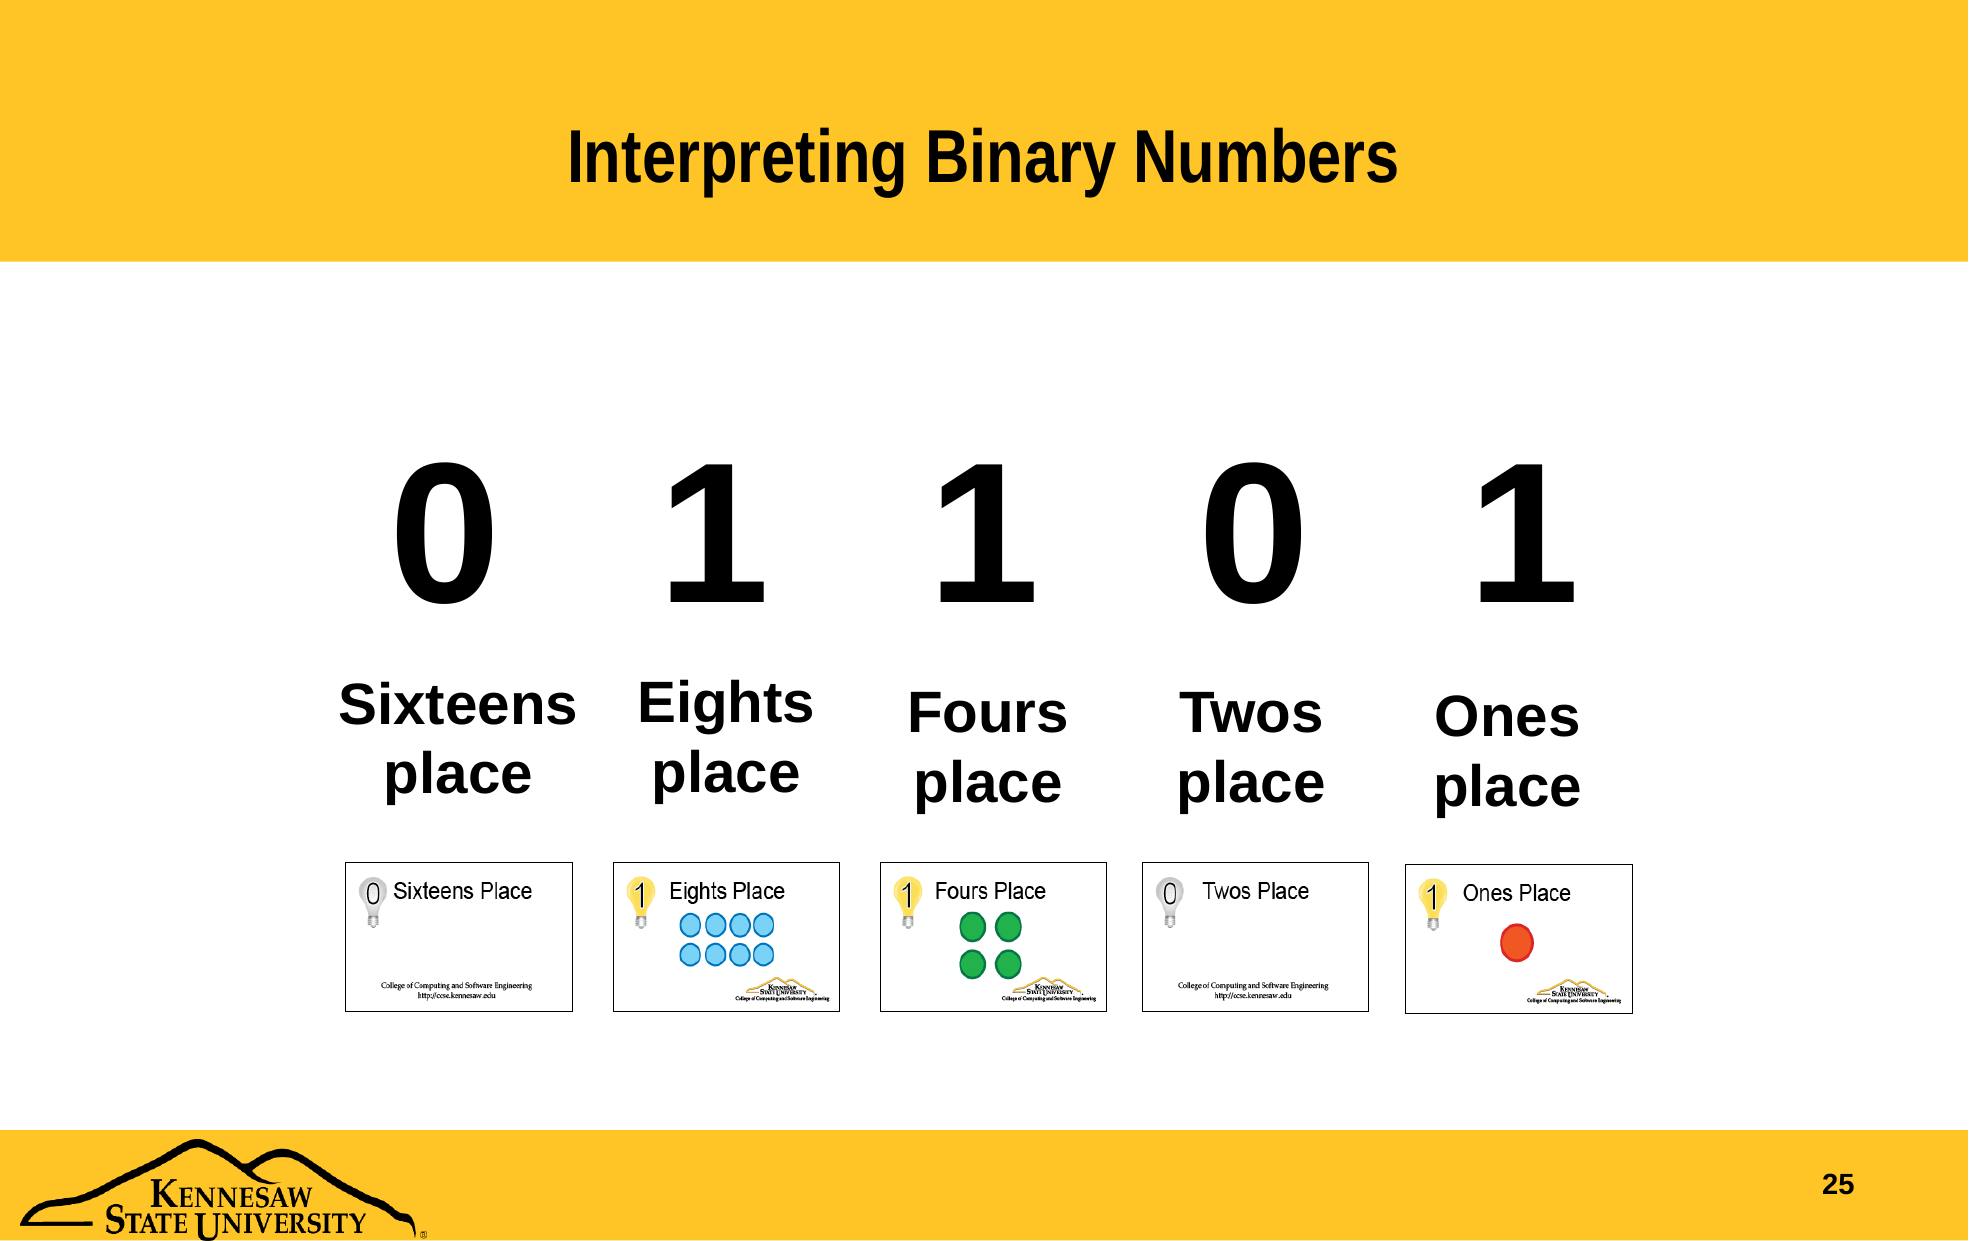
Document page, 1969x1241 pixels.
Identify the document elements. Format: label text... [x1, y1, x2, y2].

text_box Fours place [834, 667, 1143, 822]
text_box Eights place [621, 656, 831, 812]
picture [1405, 864, 1633, 1014]
slide_number <number> [1410, 1149, 1870, 1216]
text_box Sixteens place [311, 658, 607, 814]
picture [613, 862, 840, 1012]
picture [1142, 862, 1369, 1012]
picture [345, 862, 573, 1012]
picture [880, 862, 1107, 1012]
text_box Ones place [1403, 670, 1613, 826]
title Interpreting Binary Numbers [98, 49, 1870, 257]
text_box 0 1 1 0 1 [301, 394, 1667, 650]
picture [20, 1139, 427, 1241]
text_box Twos place [1147, 667, 1357, 822]
